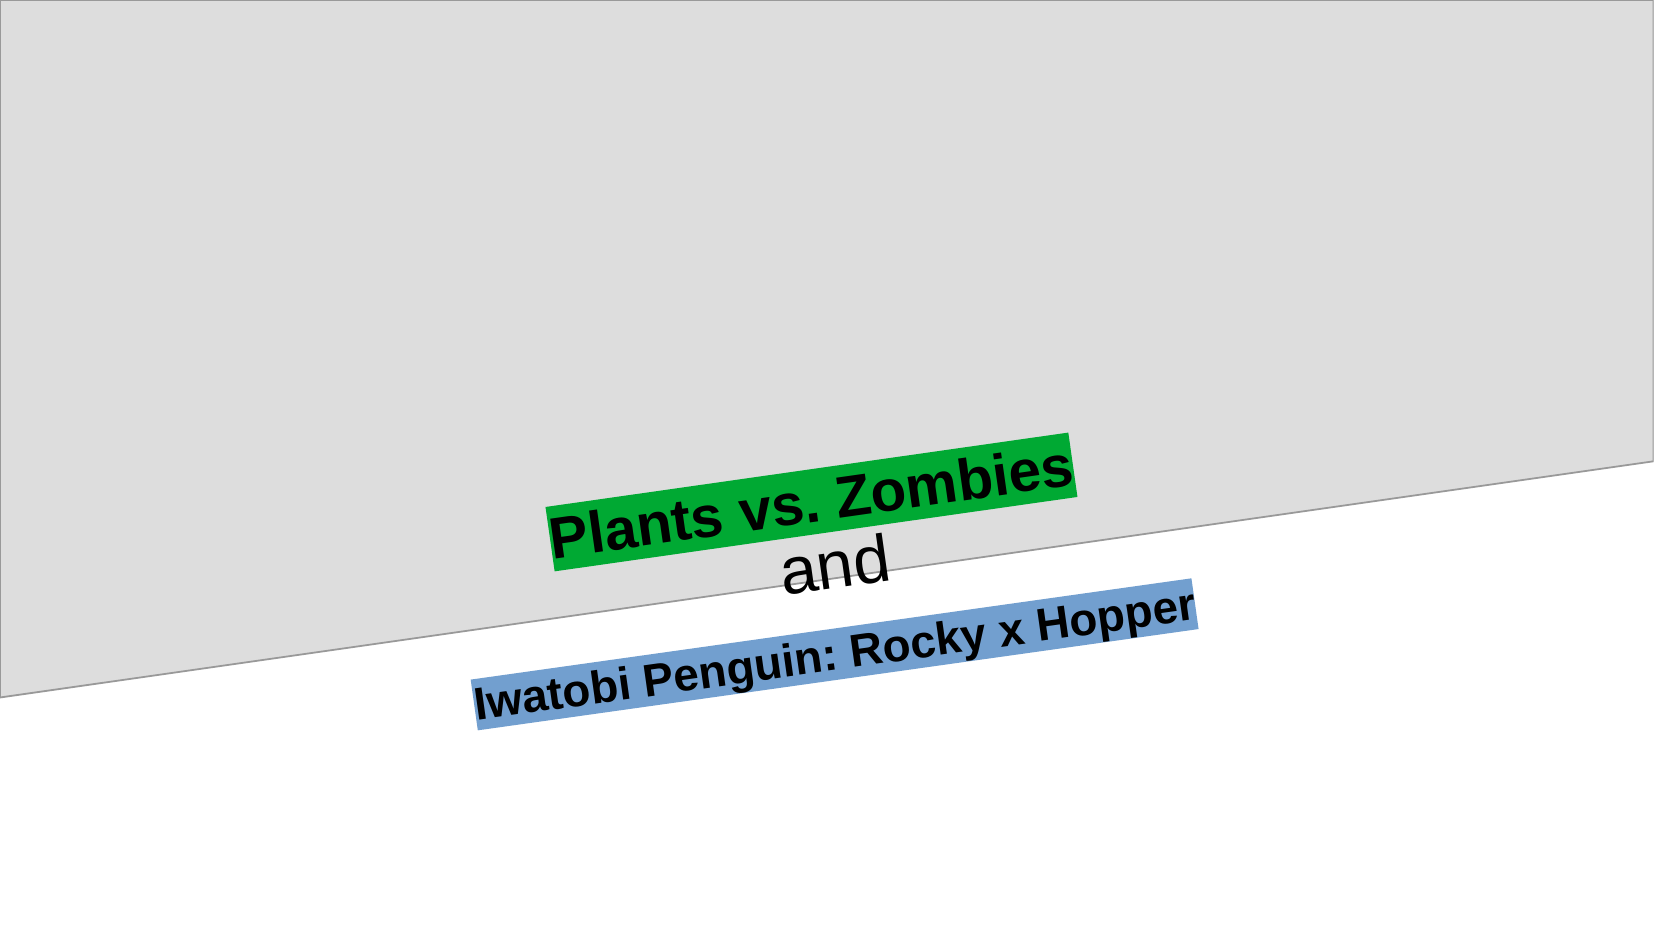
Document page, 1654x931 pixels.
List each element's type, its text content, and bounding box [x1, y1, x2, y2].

text_box and Iwatobi Penguin: Rocky x Hopper [94, 429, 1552, 830]
title Plants vs. Zombies [62, 267, 1562, 737]
